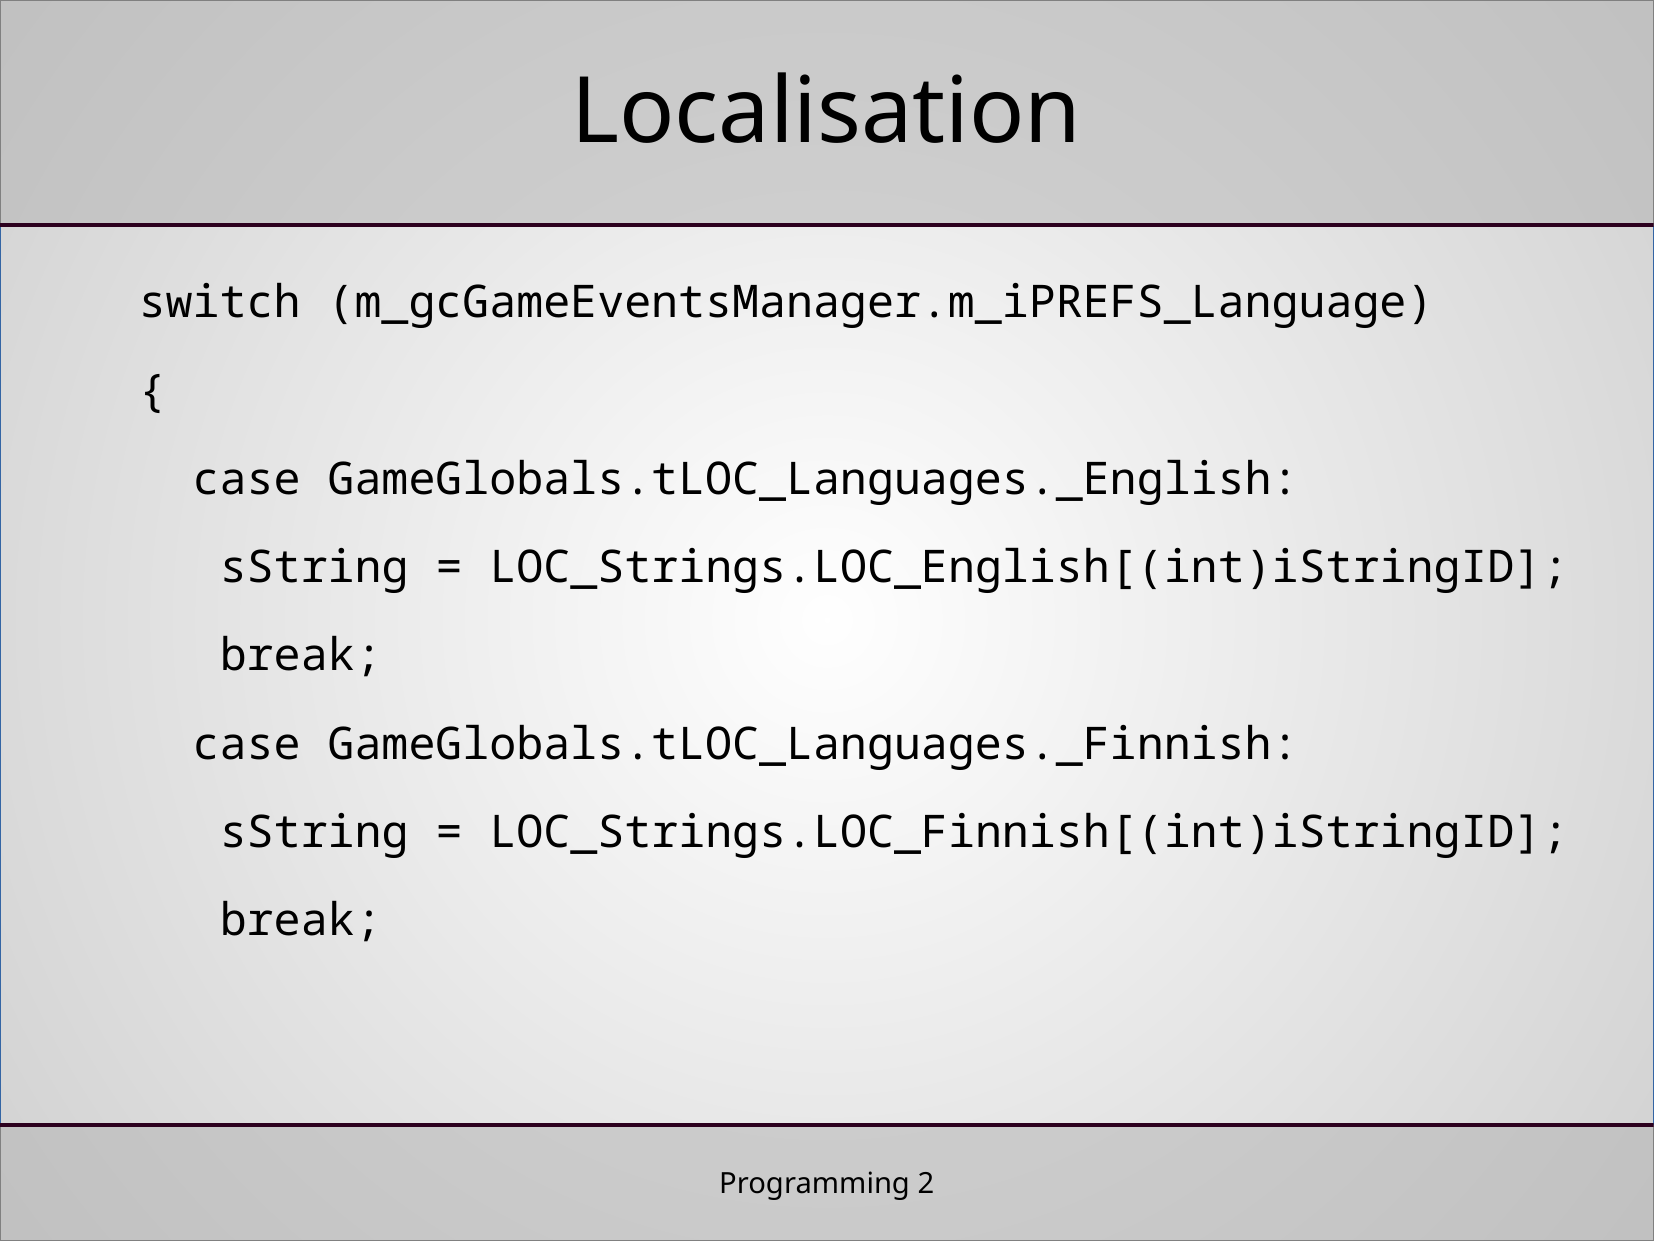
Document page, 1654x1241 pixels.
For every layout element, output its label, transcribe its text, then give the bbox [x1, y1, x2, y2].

list switch (m_gcGameEventsManager.m_iPREFS_Language) { case GameGlobals.tLOC_Languages._English: sString = LOC_Strings.LOC_English[(int)iStringID]; break; case GameGlobals.tLOC_Languages._Finnish: sString = LOC_Strings.LOC_Finnish[(int)iStringID]; break; [75, 270, 1571, 1075]
title Localisation [82, 34, 1571, 181]
